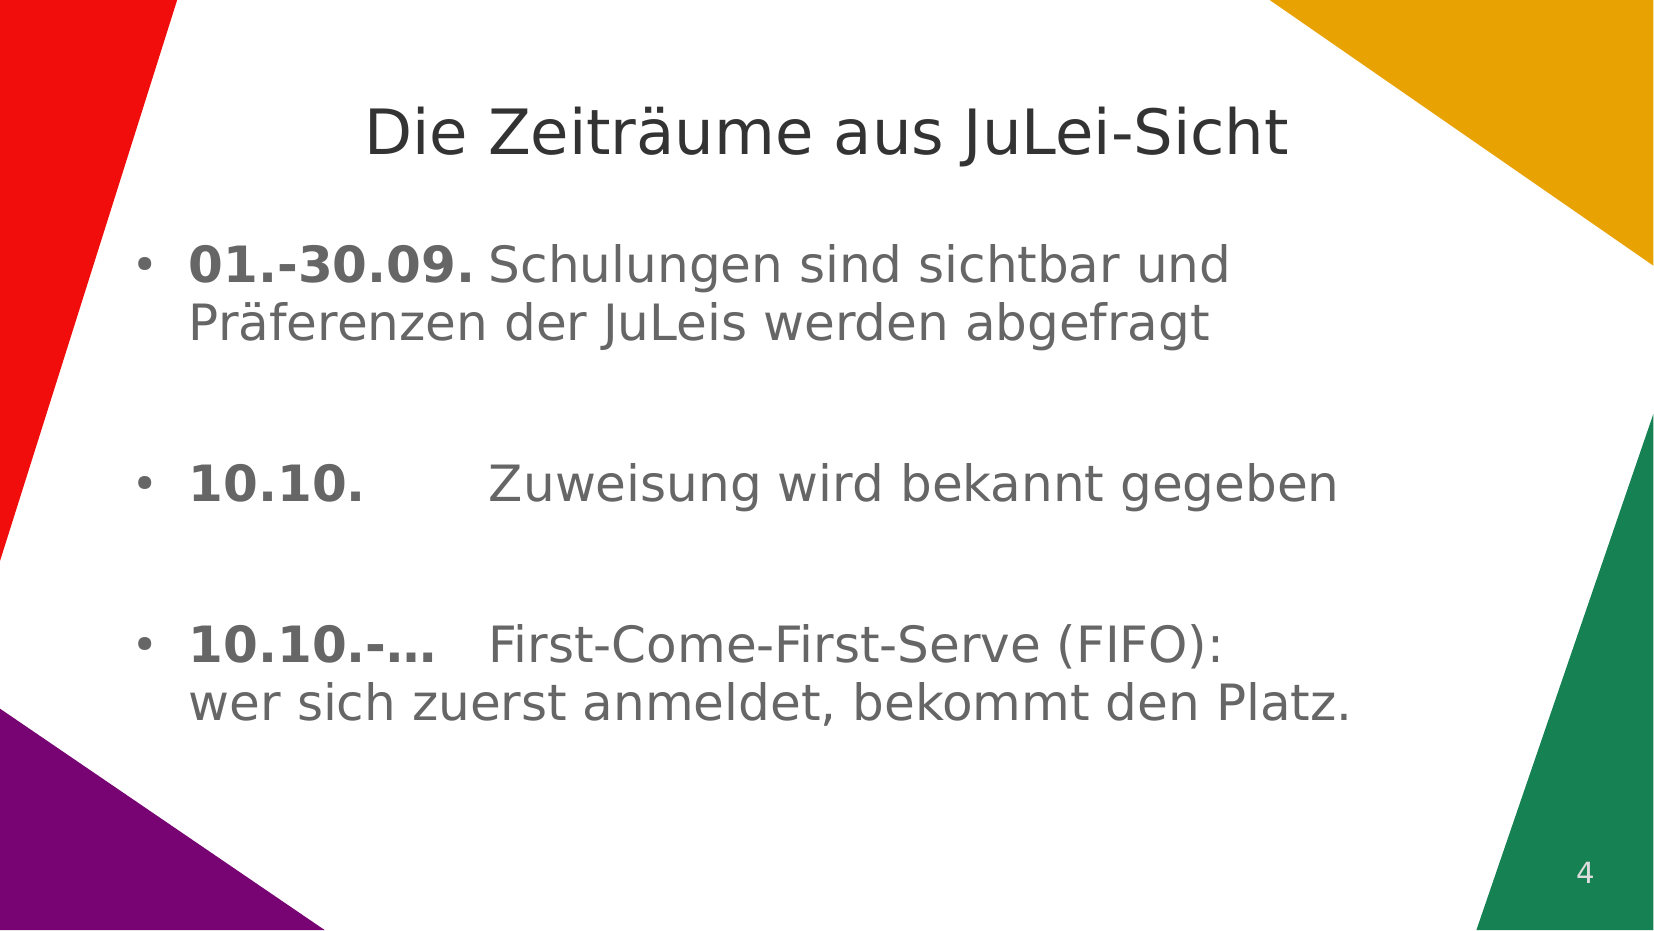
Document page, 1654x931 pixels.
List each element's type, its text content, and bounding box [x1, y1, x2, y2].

title Die Zeiträume aus JuLei-Sicht [118, 59, 1536, 207]
list 01.-30.09. Schulungen sind sichtbar und Präferenzen der JuLeis werden abgefragt 10.10. Zuweisung wird bekannt gegeben 10.10.-… First-Come-First-Serve (FIFO): wer sich zuerst anmeldet, bekommt den Platz. [118, 236, 1536, 827]
